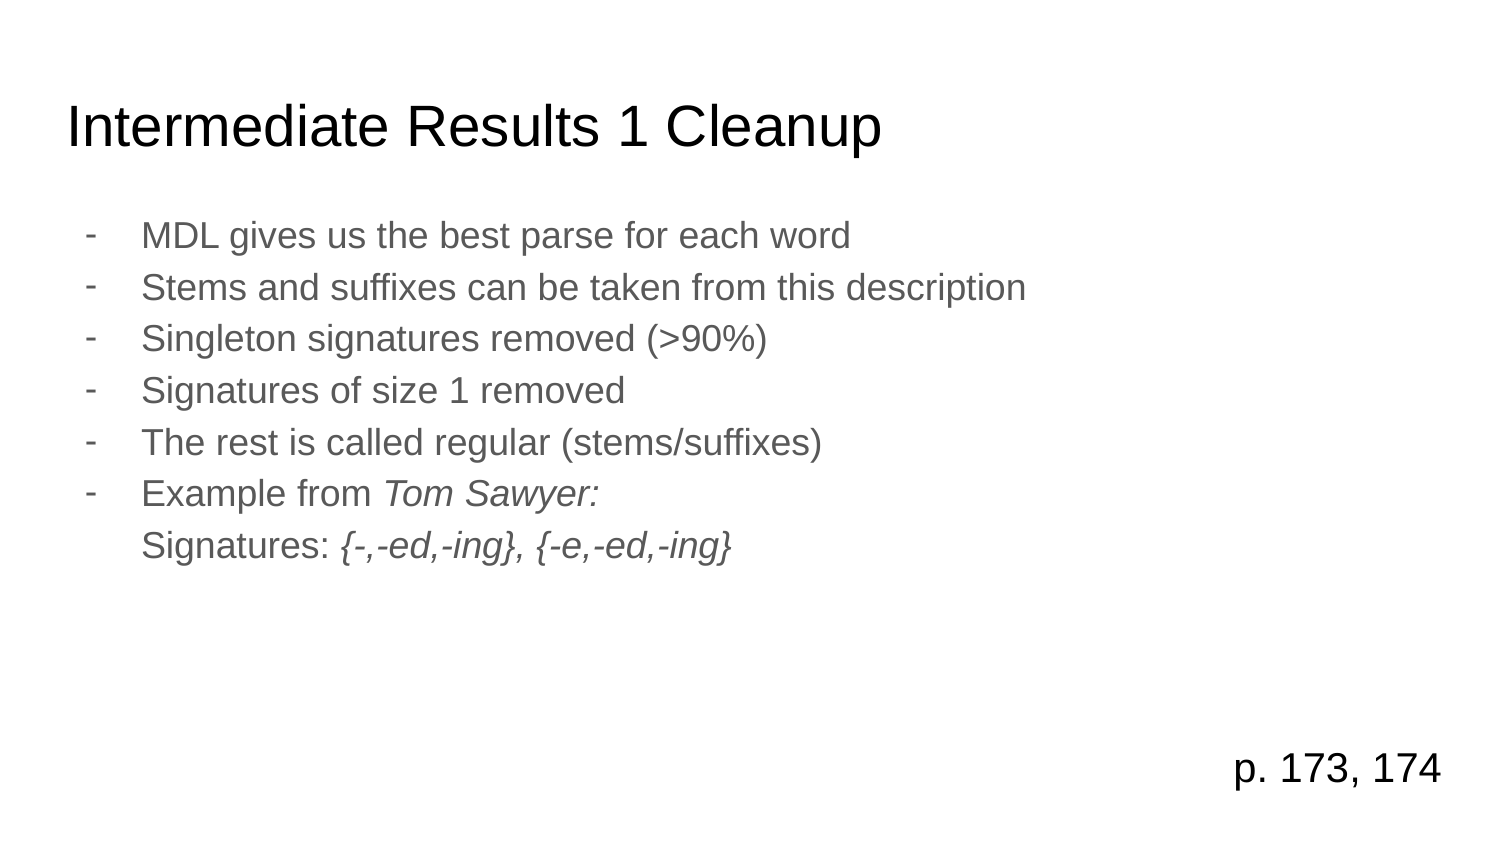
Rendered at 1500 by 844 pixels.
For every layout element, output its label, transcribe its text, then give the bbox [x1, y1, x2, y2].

title p. 173, 174 [1069, 711, 1458, 806]
title Intermediate Results 1 Cleanup [51, 72, 1449, 167]
list MDL gives us the best parse for each word Stems and suffixes can be taken from this description Singleton signatures removed (>90%) Signatures of size 1 removed The rest is called regular (stems/suffixes) Example from Tom Sawyer: Signatures: {-,-ed,-ing}, {-e,-ed,-ing} [51, 189, 1449, 750]
